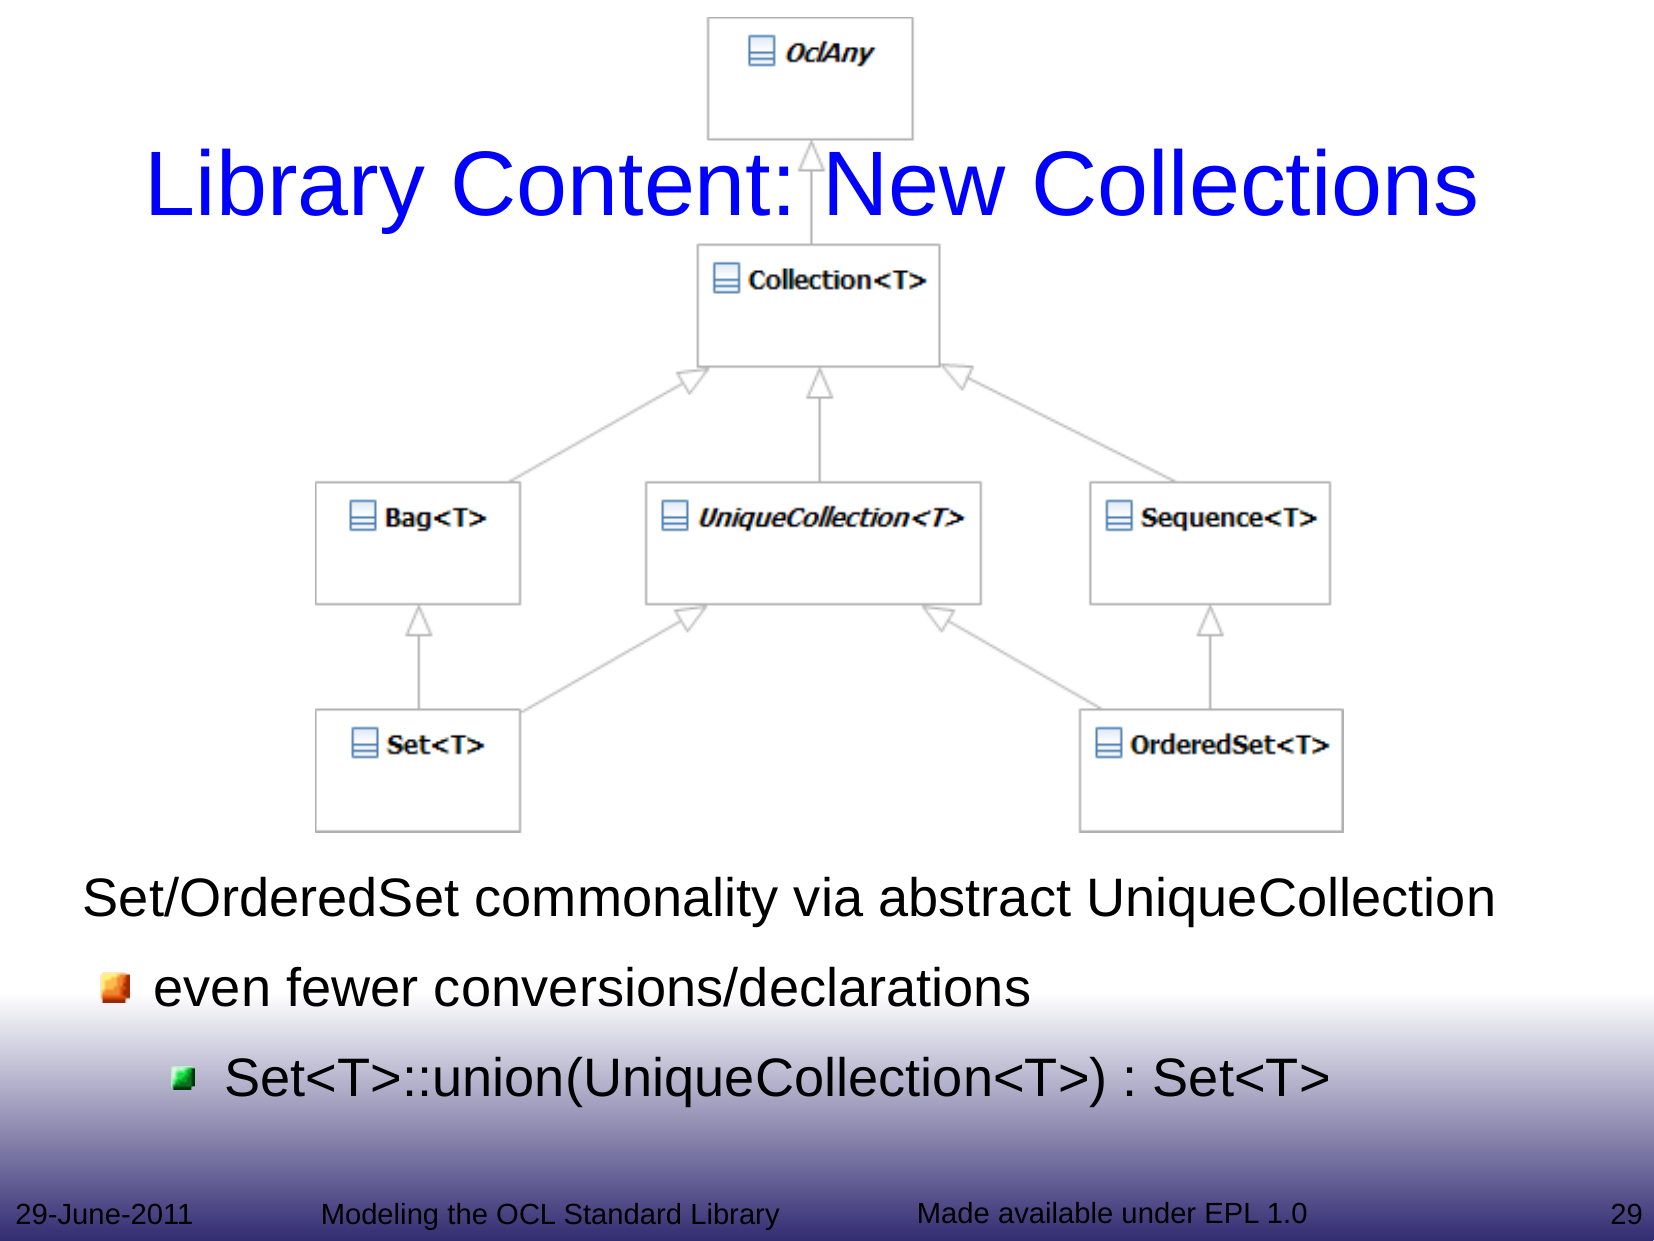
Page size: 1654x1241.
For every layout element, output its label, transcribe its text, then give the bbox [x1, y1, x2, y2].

list Set/OrderedSet commonality via abstract UniqueCollection even fewer conversions/declarations Set<T>::union(UniqueCollection<T>) : Set<T> [82, 867, 1571, 1109]
picture [315, 288, 1344, 833]
picture [315, 17, 1344, 80]
title Library Content: New Collections [81, 80, 1570, 288]
